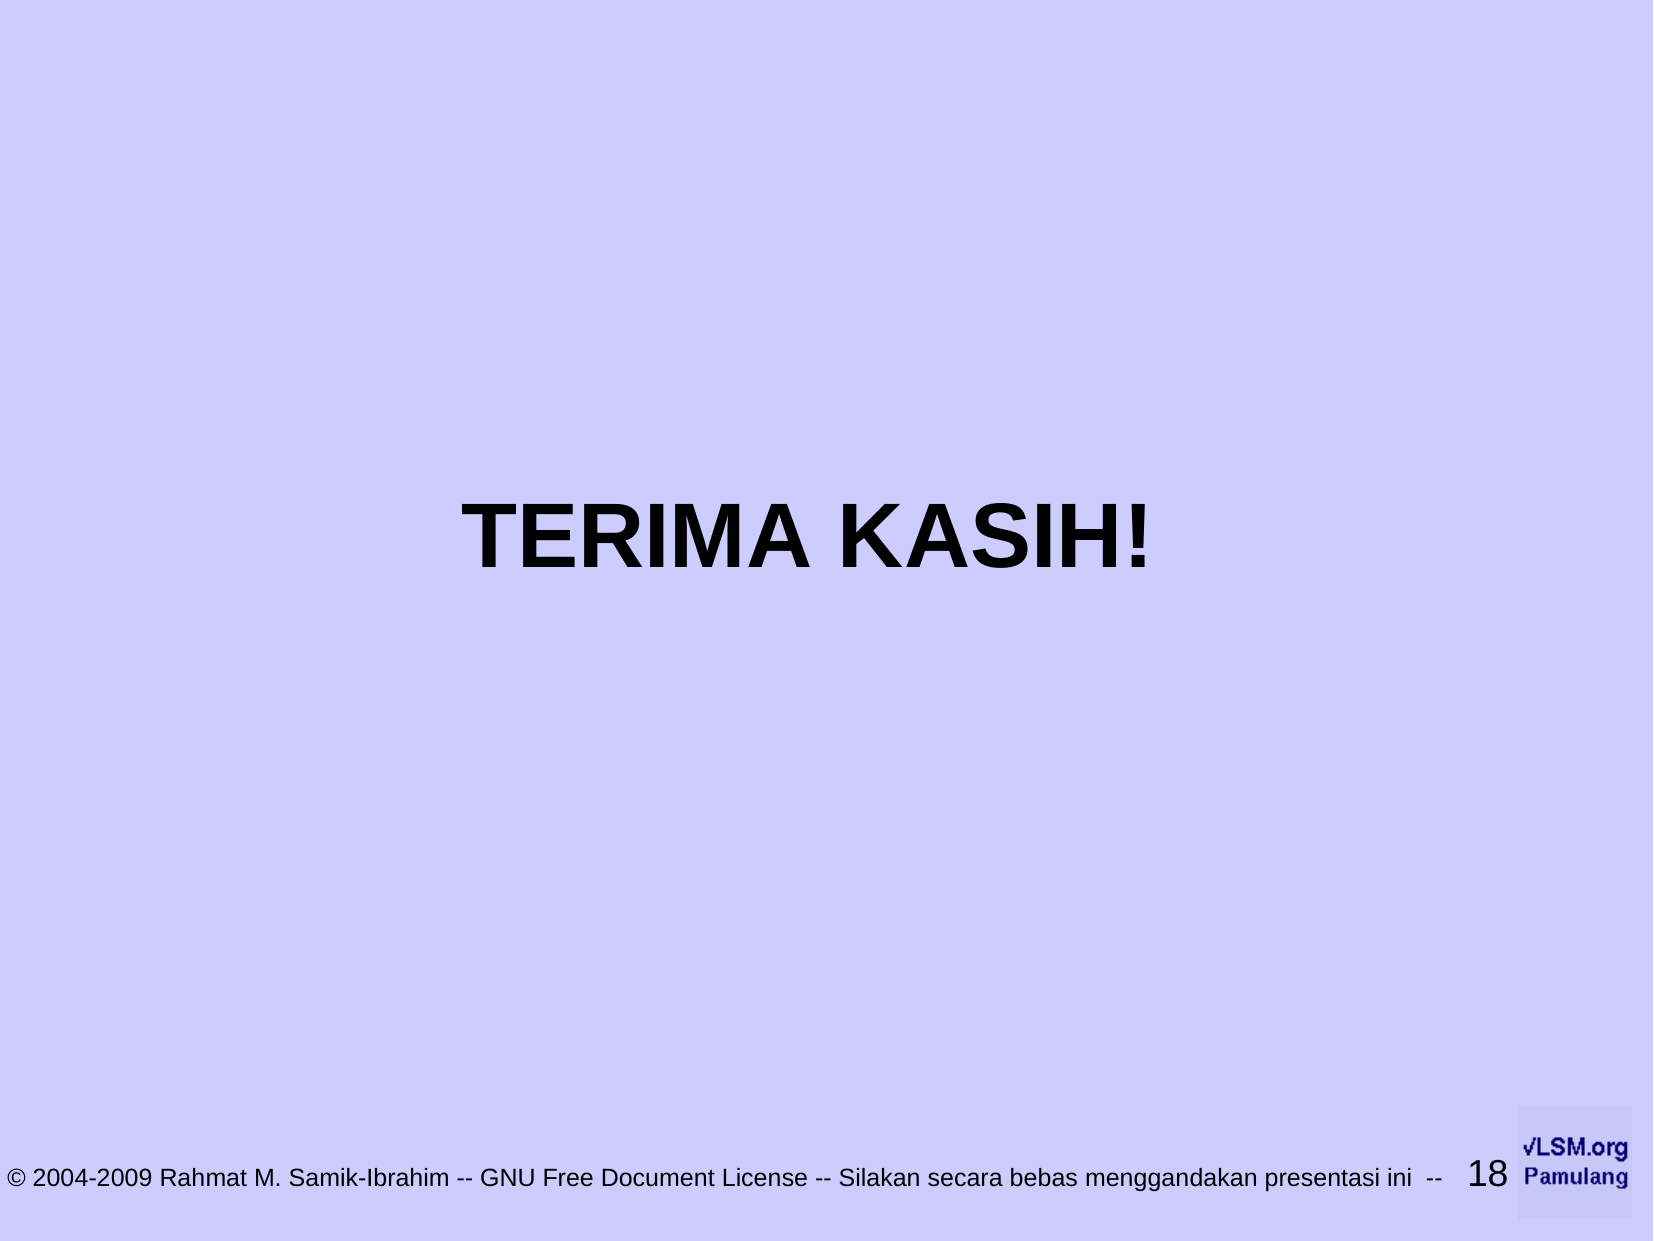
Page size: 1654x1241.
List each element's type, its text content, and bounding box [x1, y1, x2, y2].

title TERIMA KASIH! [15, 477, 1600, 596]
picture [1518, 1106, 1632, 1219]
